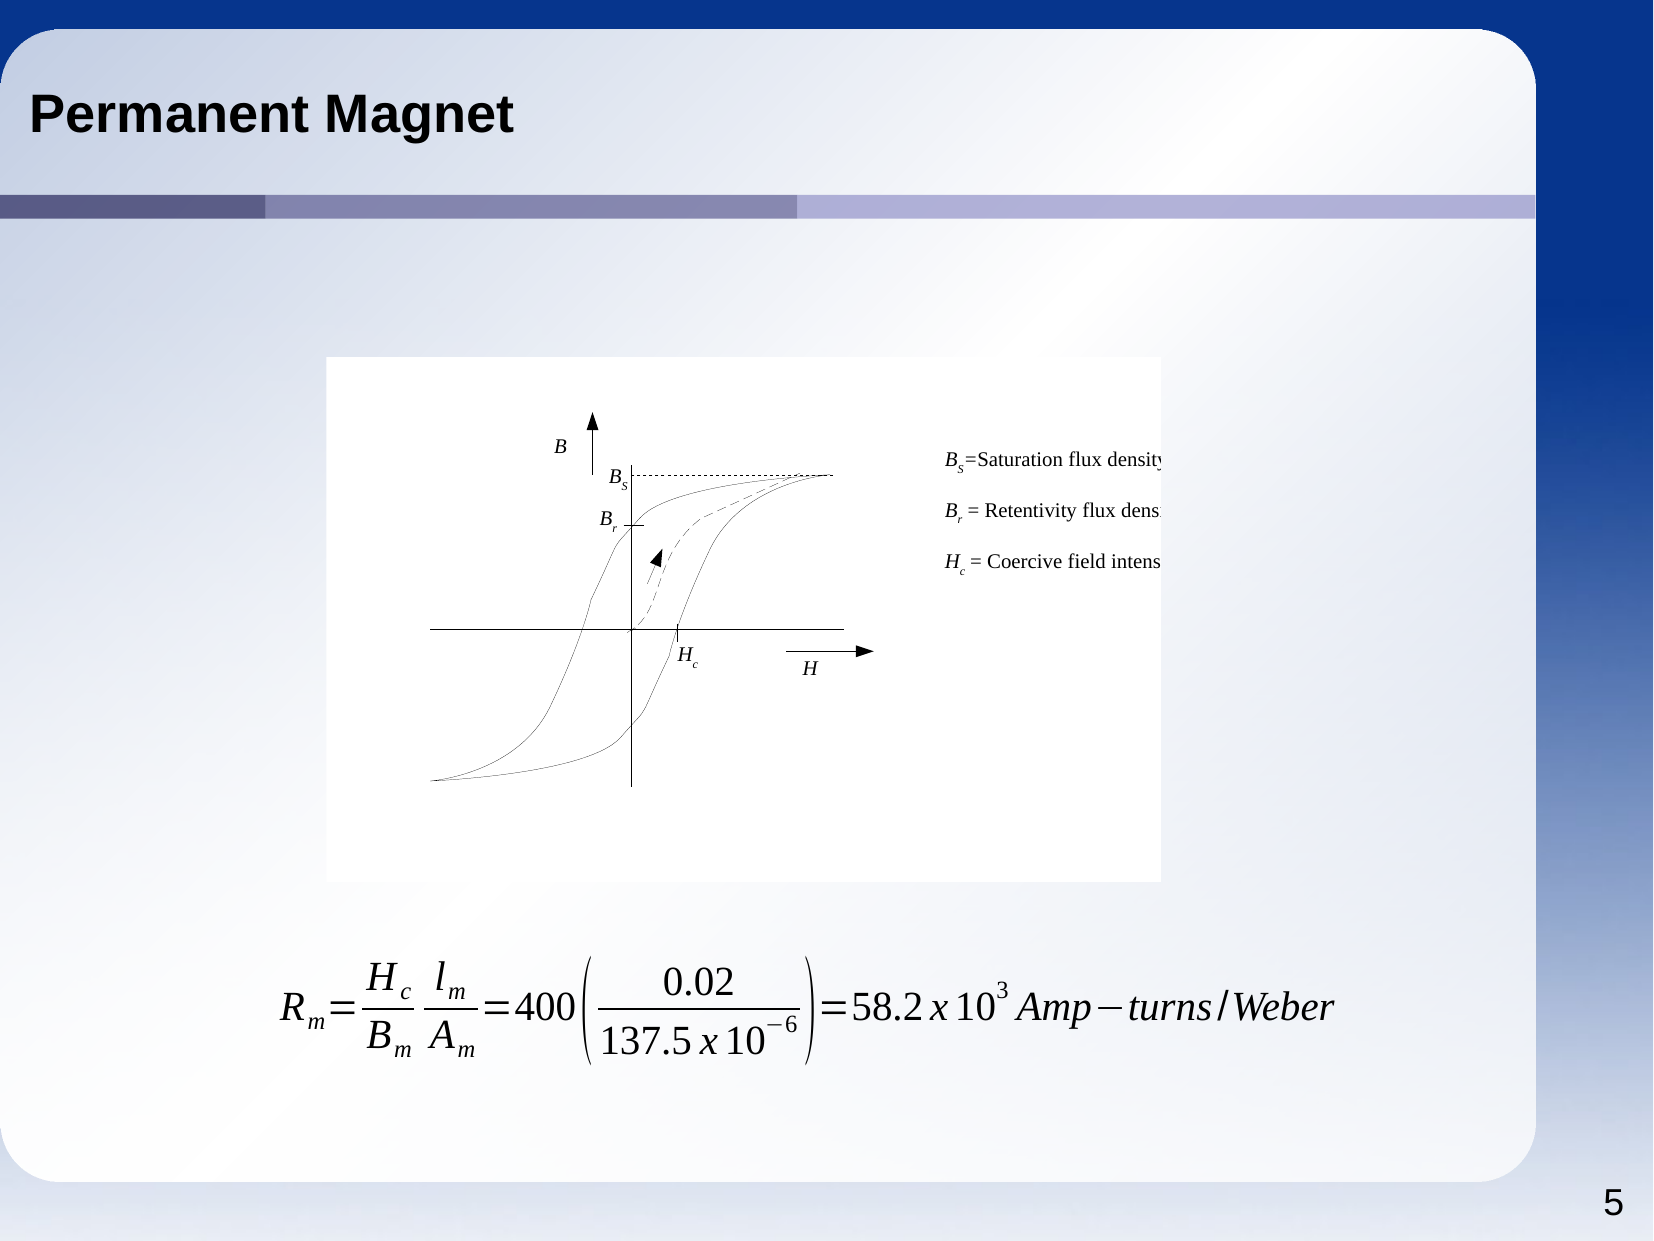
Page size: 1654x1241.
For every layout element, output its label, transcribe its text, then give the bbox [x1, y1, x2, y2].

picture [0, 0, 1654, 1241]
chart [326, 357, 1161, 883]
title Permanent Magnet [29, 49, 1506, 178]
chart [272, 953, 1344, 1069]
